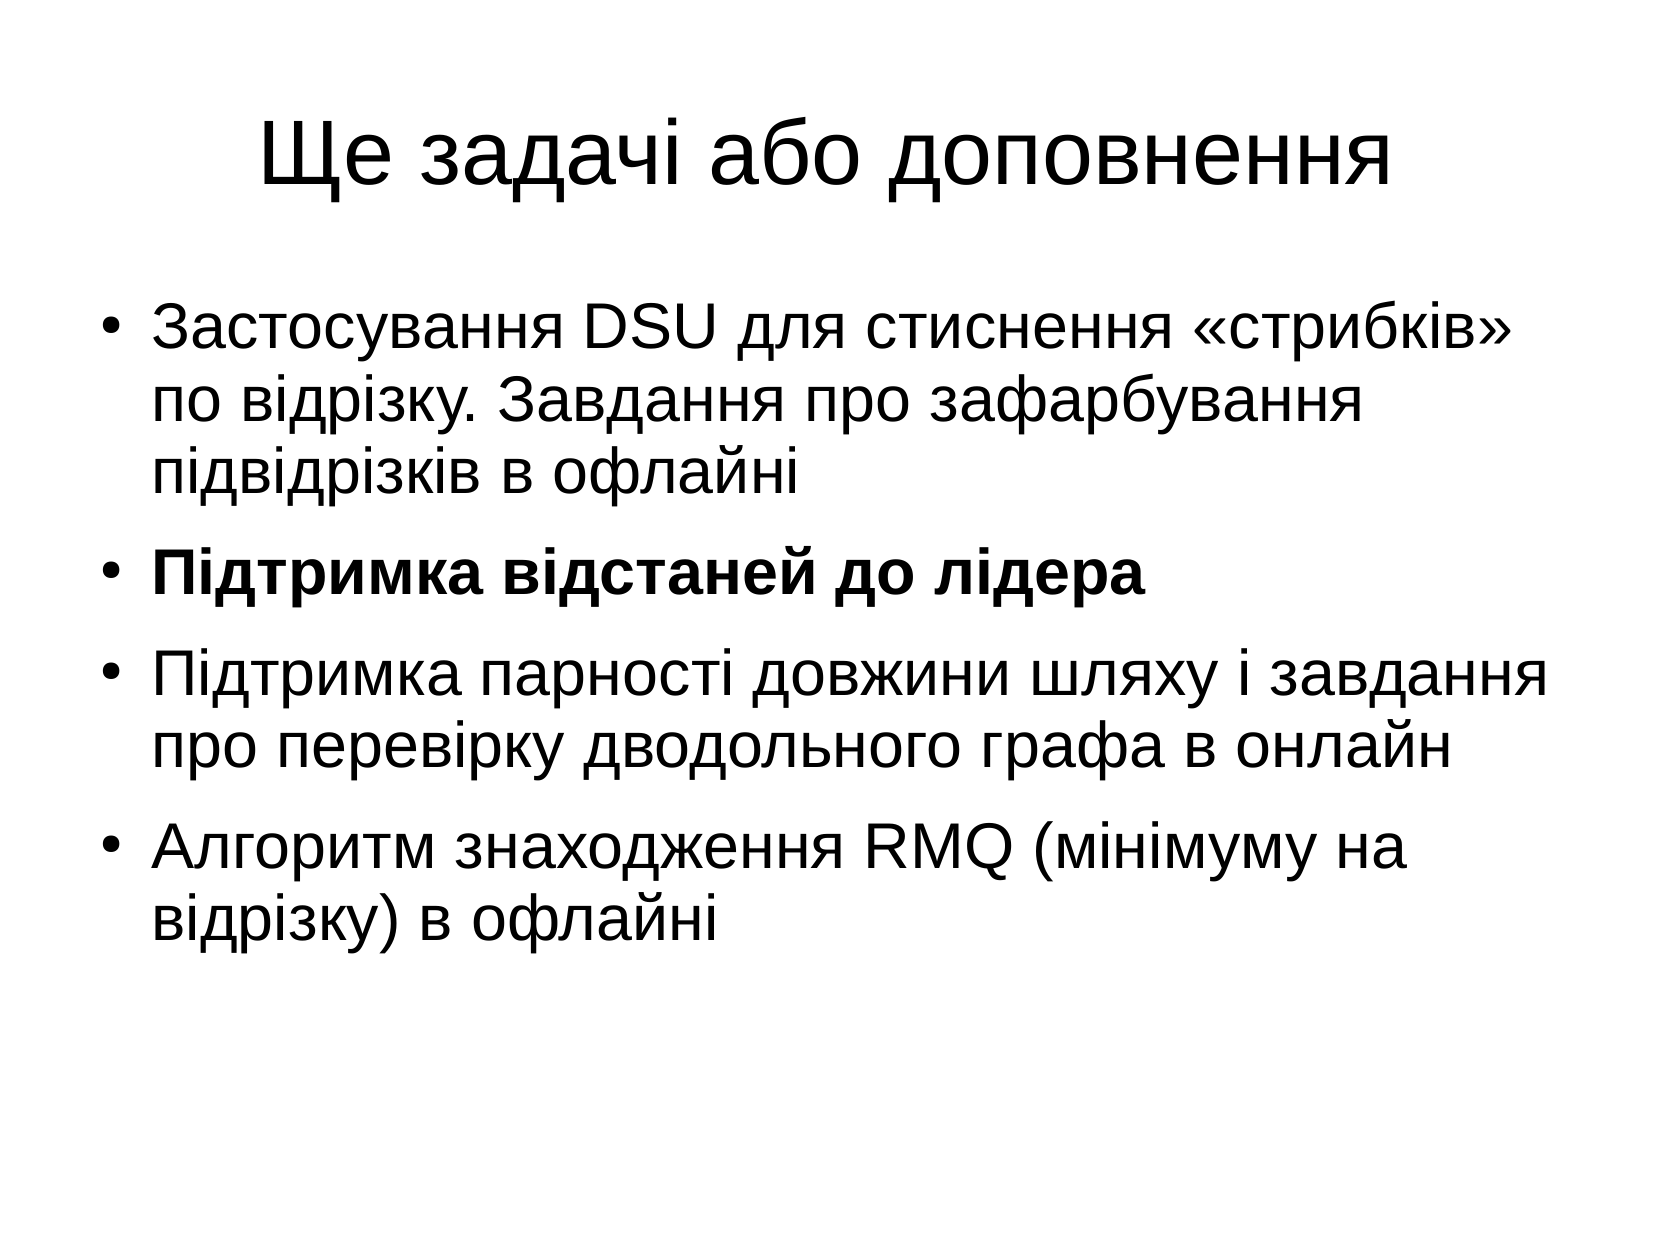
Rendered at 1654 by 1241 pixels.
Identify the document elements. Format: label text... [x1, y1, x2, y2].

title Ще задачі або доповнення [82, 49, 1571, 257]
list Застосування DSU для стиснення «стрибків» по відрізку. Завдання про зафарбування підвідрізків в офлайні Підтримка відстаней до лідера Підтримка парності довжини шляху і завдання про перевірку дводольного графа в онлайн Алгоритм знаходження RMQ (мінімуму на відрізку) в офлайні [82, 290, 1571, 1010]
